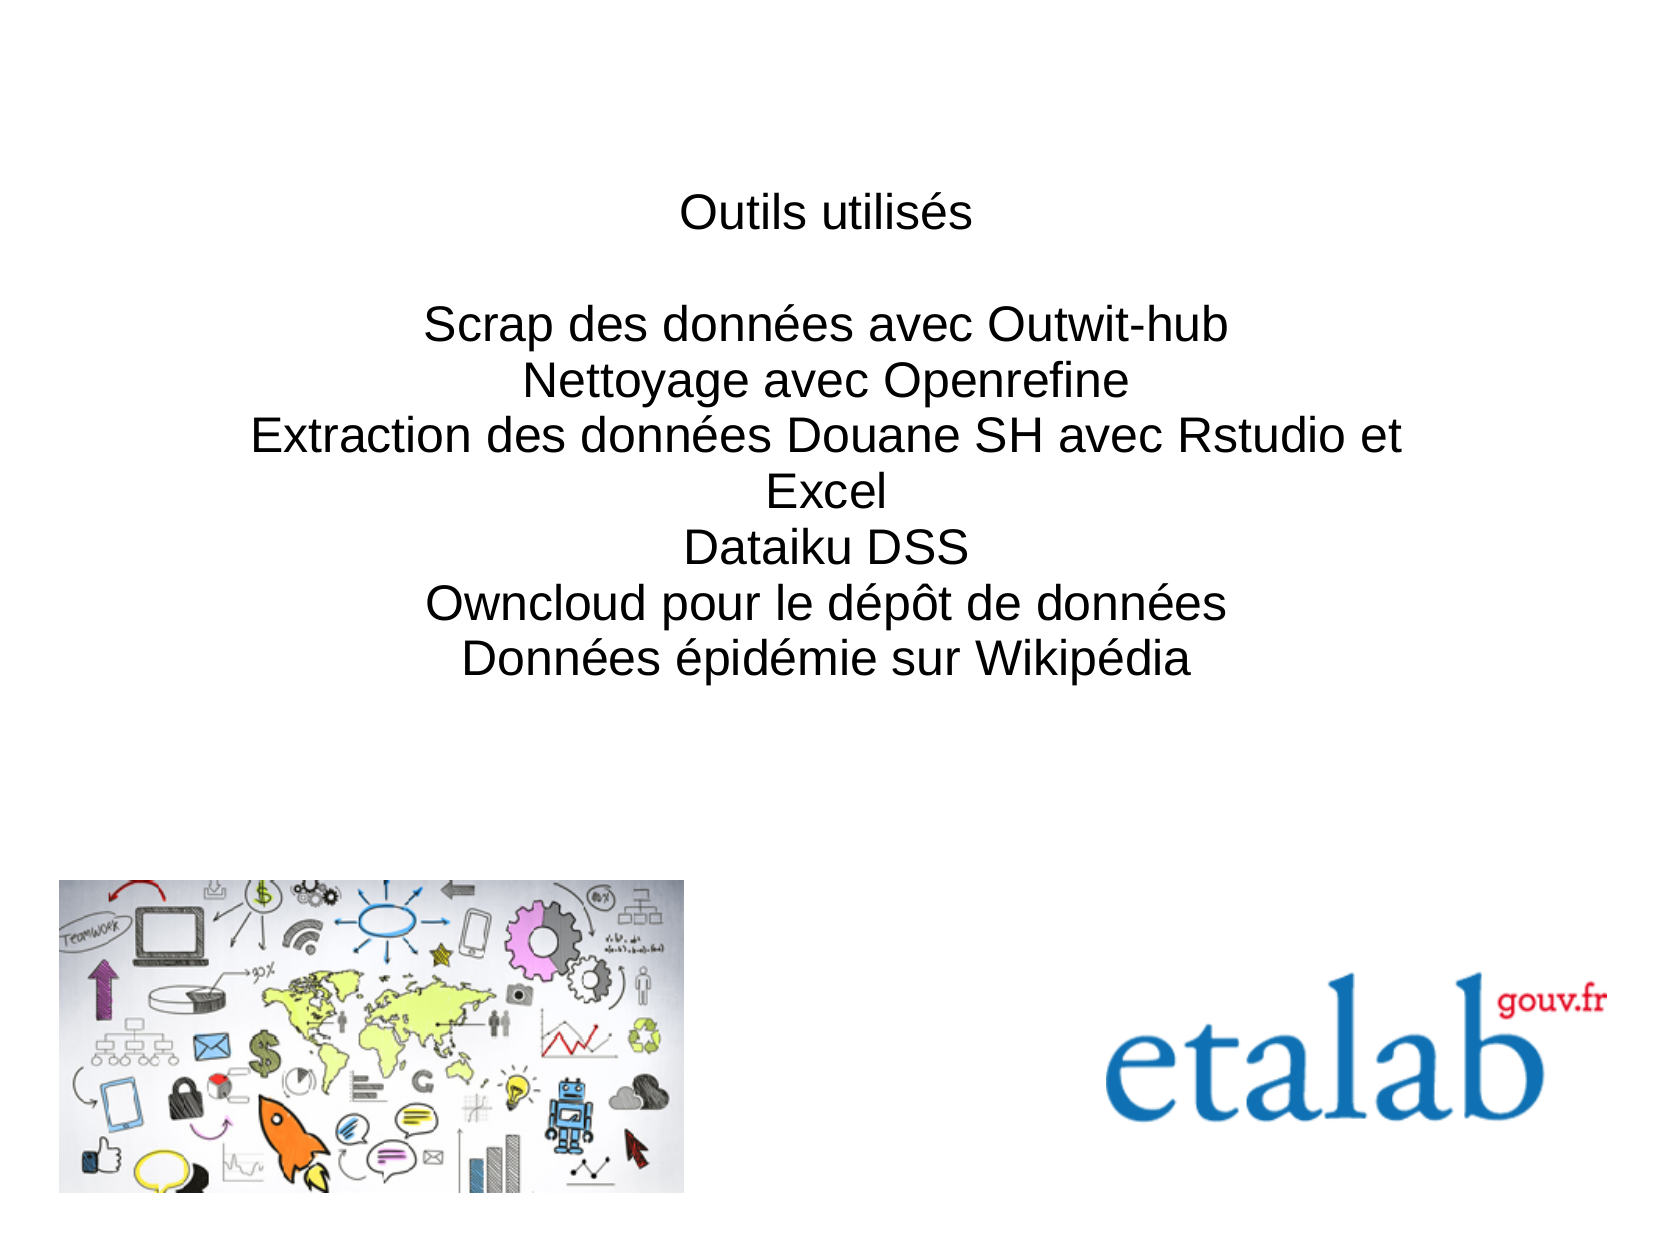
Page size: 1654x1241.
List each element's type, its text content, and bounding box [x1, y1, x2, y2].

picture [59, 880, 684, 1193]
picture [1106, 885, 1607, 1199]
text_box Outils utilisés Scrap des données avec Outwit-hub Nettoyage avec Openrefine Extraction des données Douane SH avec Rstudio et Excel Dataiku DSS Owncloud pour le dépôt de données Données épidémie sur Wikipédia [188, 177, 1465, 755]
